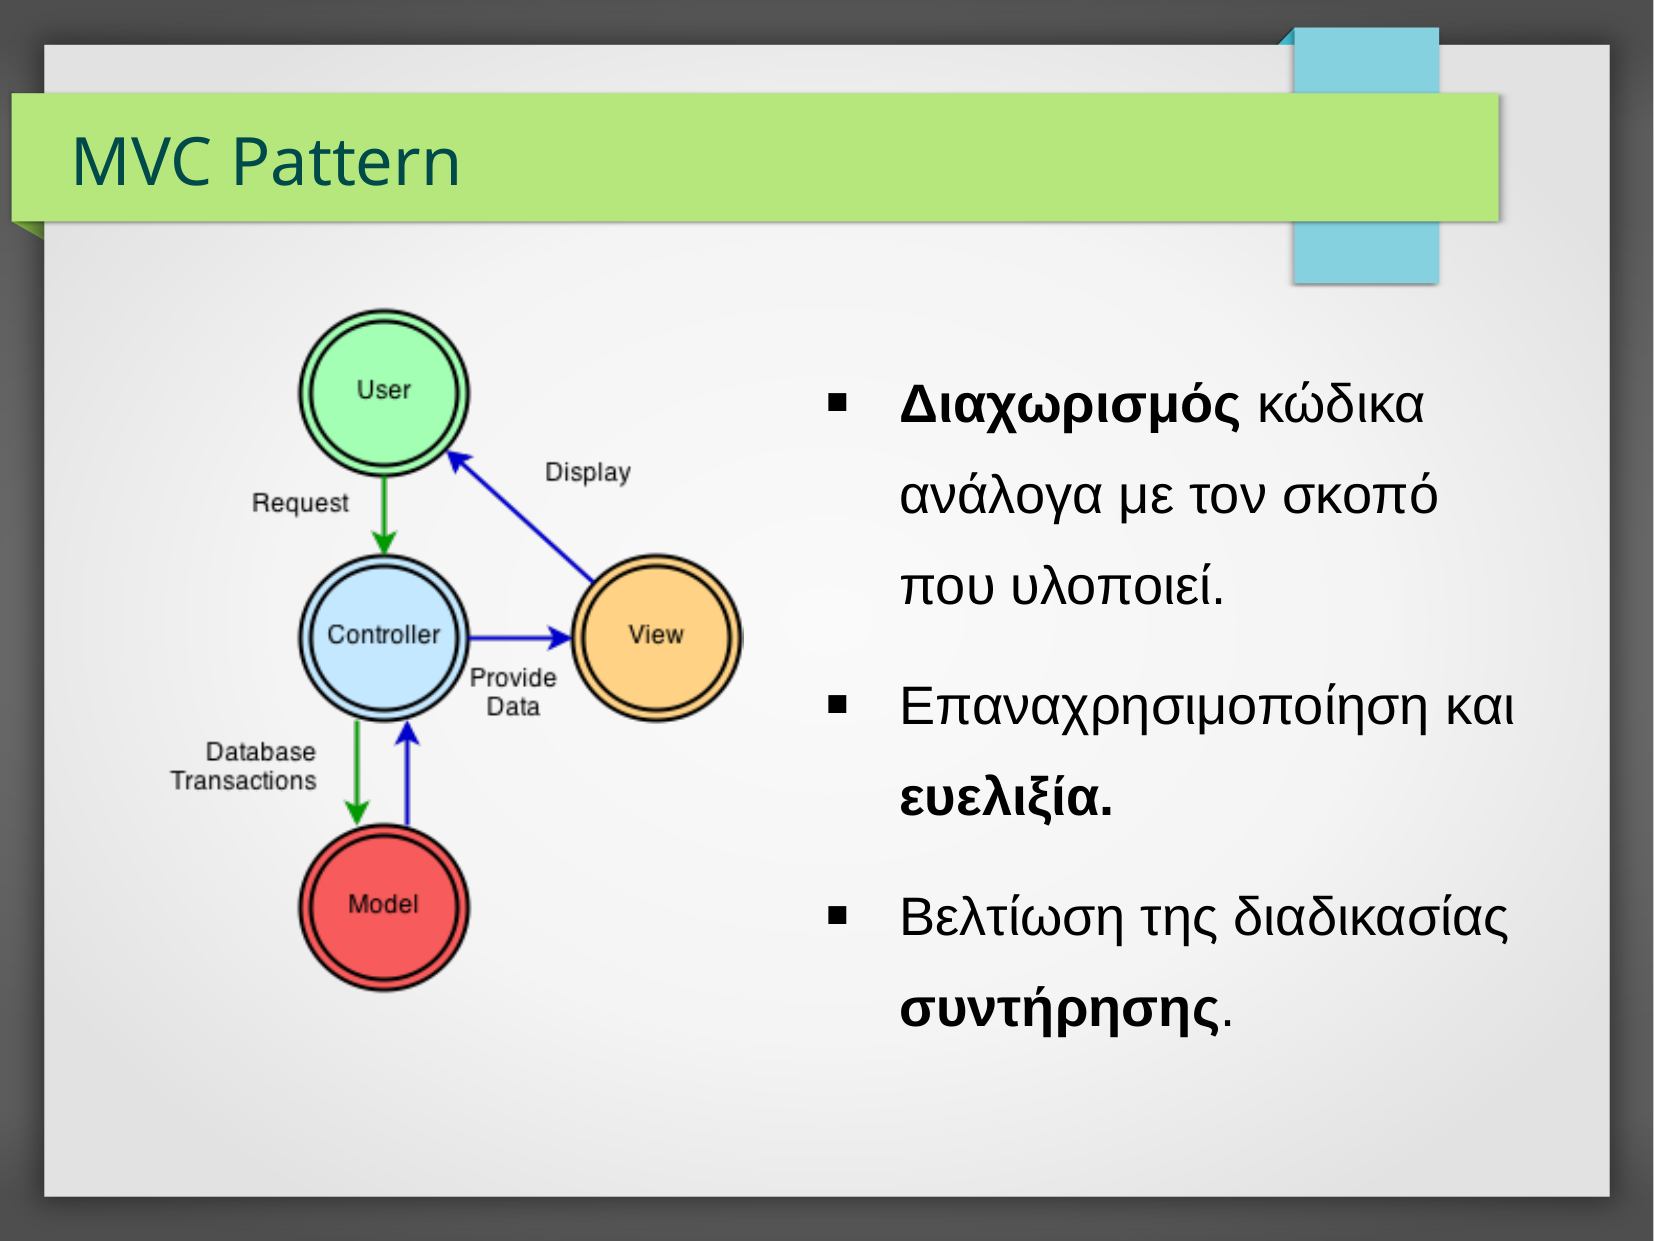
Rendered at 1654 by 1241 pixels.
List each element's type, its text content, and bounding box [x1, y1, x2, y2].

list Διαχωρισμός κώδικα ανάλογα με τον σκοπό που υλοποιεί. Επαναχρησιμοποίηση και ευελιξία. Βελτίωση της διαδικασίας συντήρησης. [828, 343, 1539, 1063]
picture [0, 0, 1654, 1241]
title MVC Pattern [70, 106, 1229, 213]
